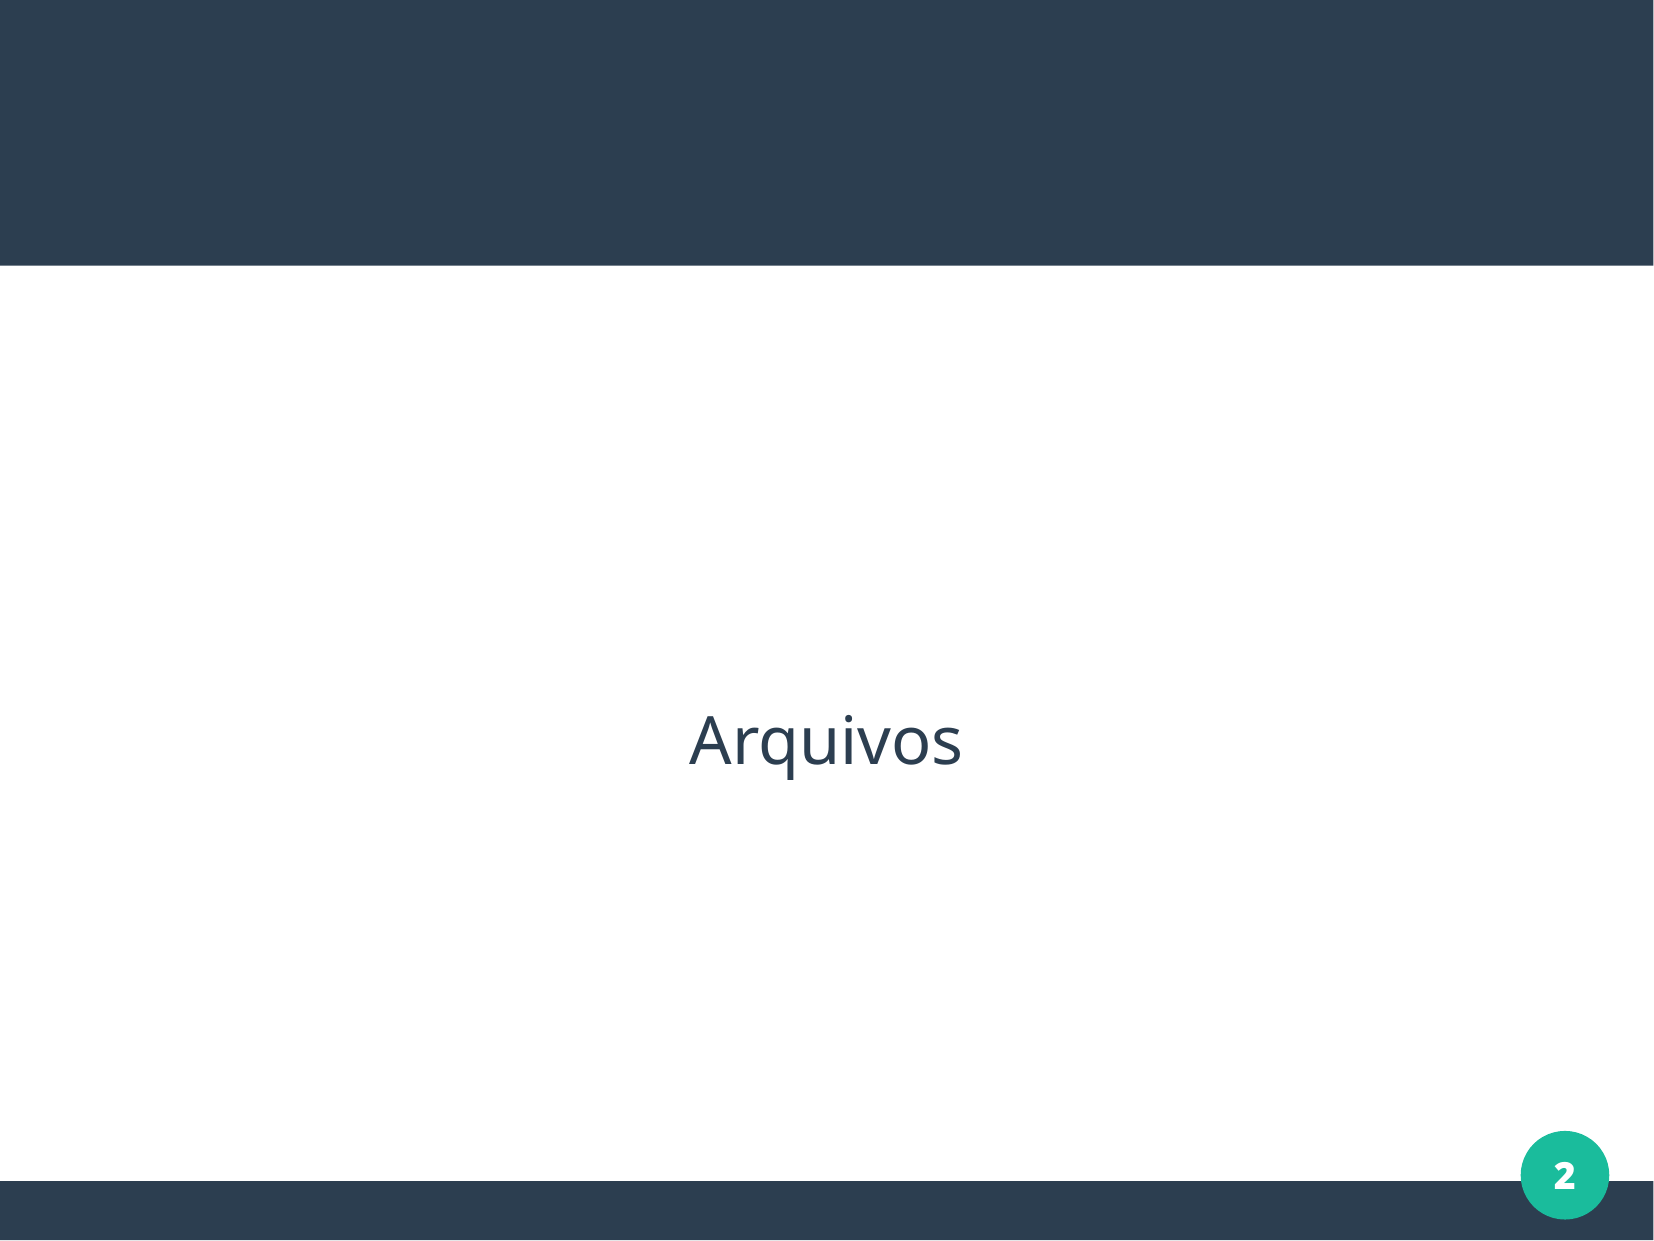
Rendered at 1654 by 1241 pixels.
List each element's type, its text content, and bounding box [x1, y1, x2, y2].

subtitle Arquivos [59, 324, 1595, 1152]
